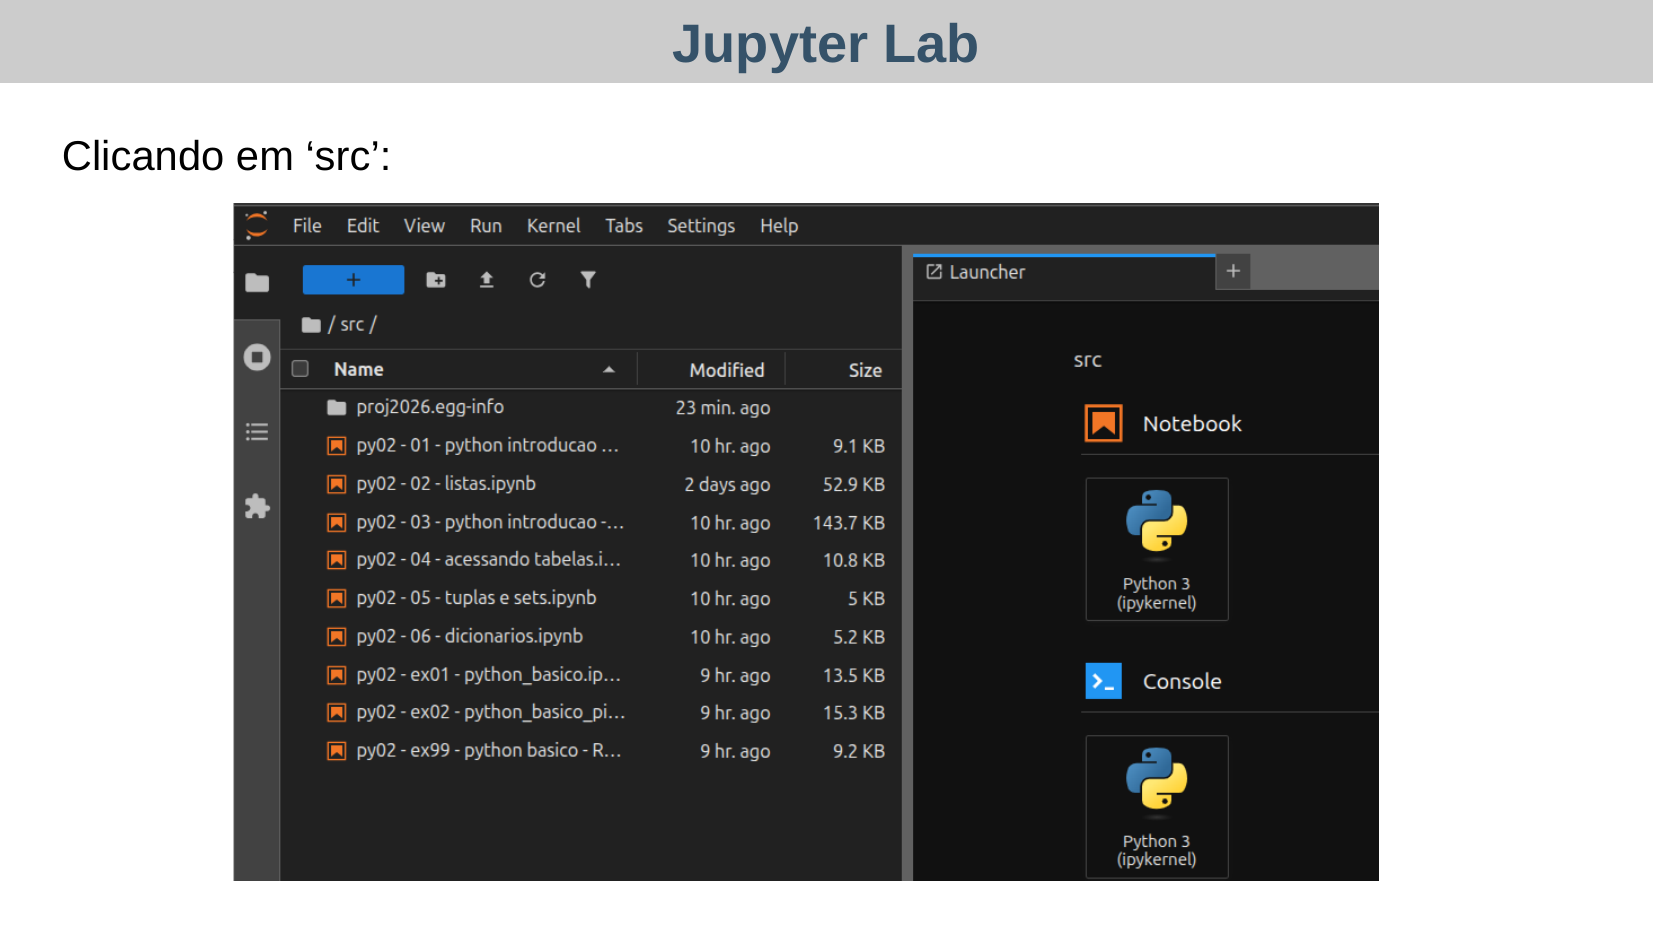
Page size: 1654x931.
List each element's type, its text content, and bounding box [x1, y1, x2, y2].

text_box Jupyter Lab [0, 0, 1653, 83]
picture [233, 203, 1379, 881]
text_box Clicando em ‘src’: [47, 121, 1654, 204]
